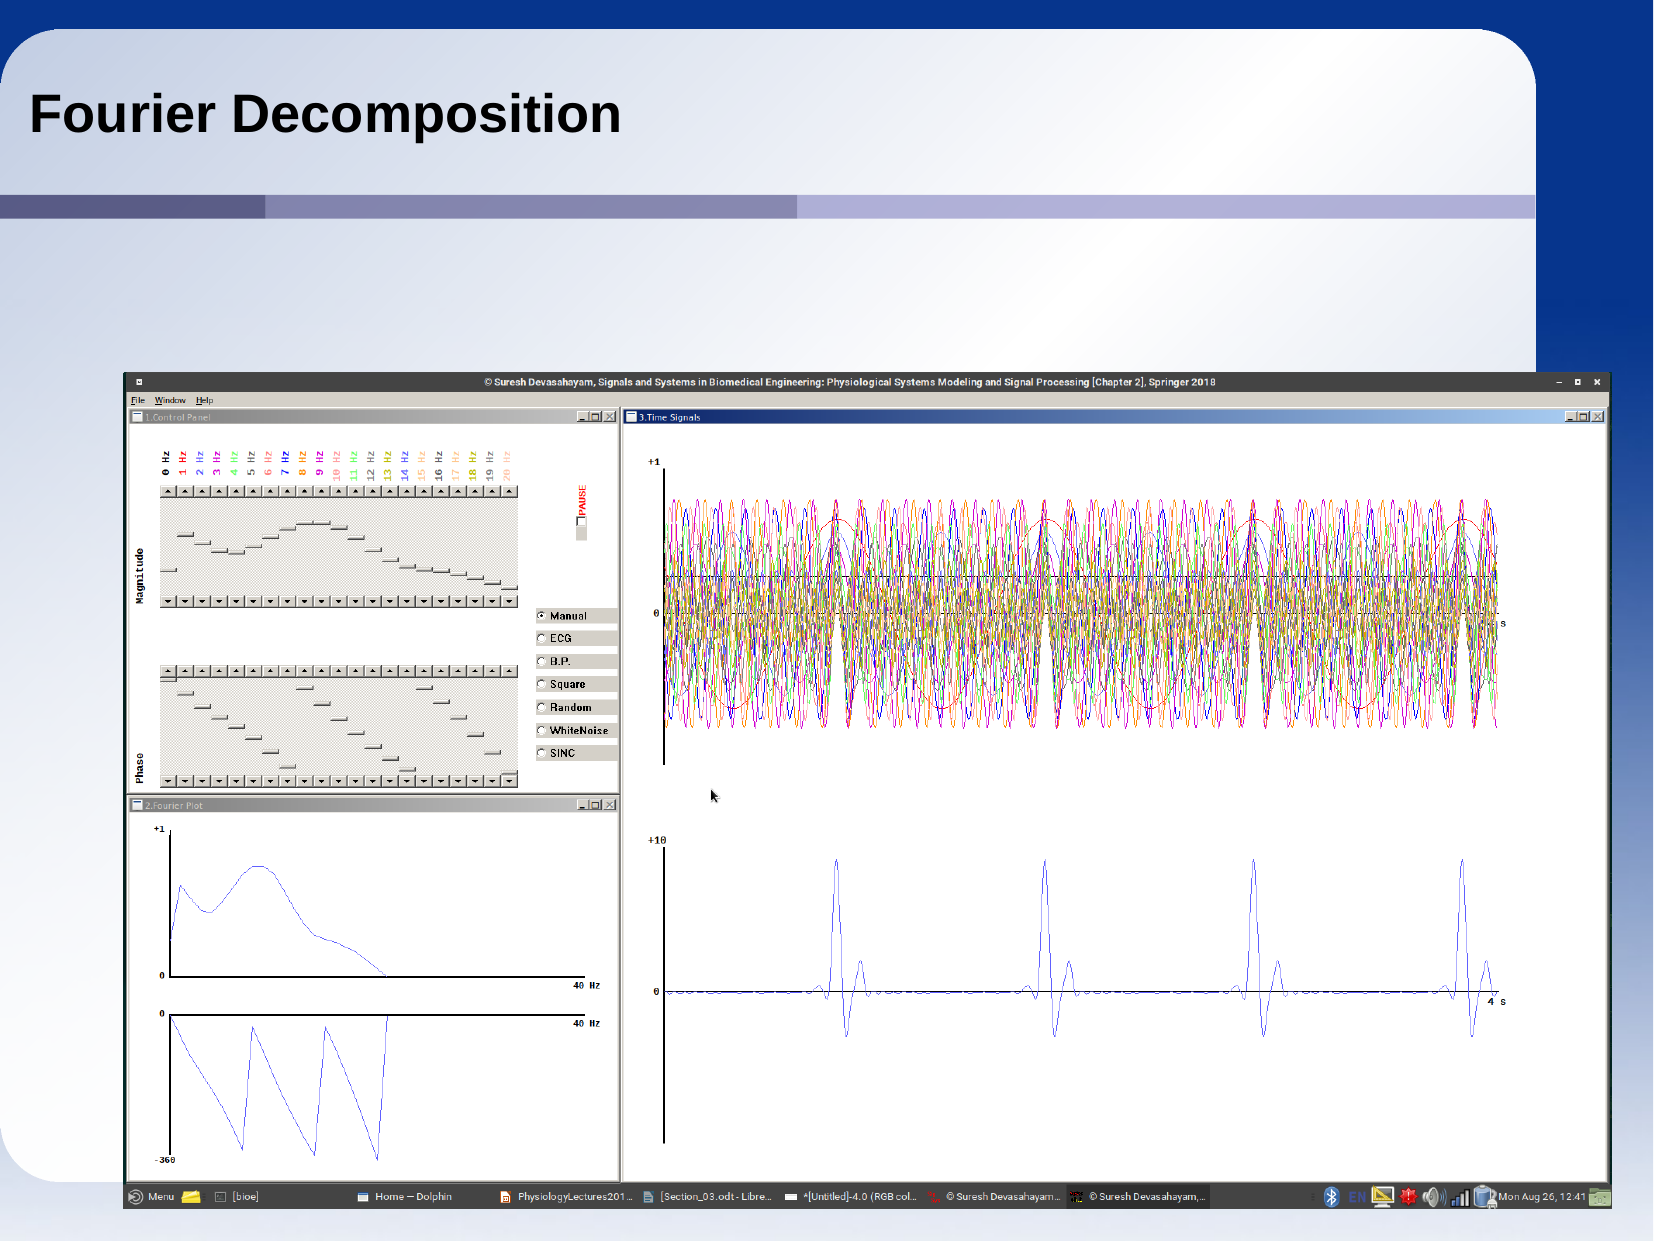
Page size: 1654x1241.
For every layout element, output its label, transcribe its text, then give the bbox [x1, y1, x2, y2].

picture [0, 0, 1654, 1241]
title Fourier Decomposition [29, 49, 1506, 178]
